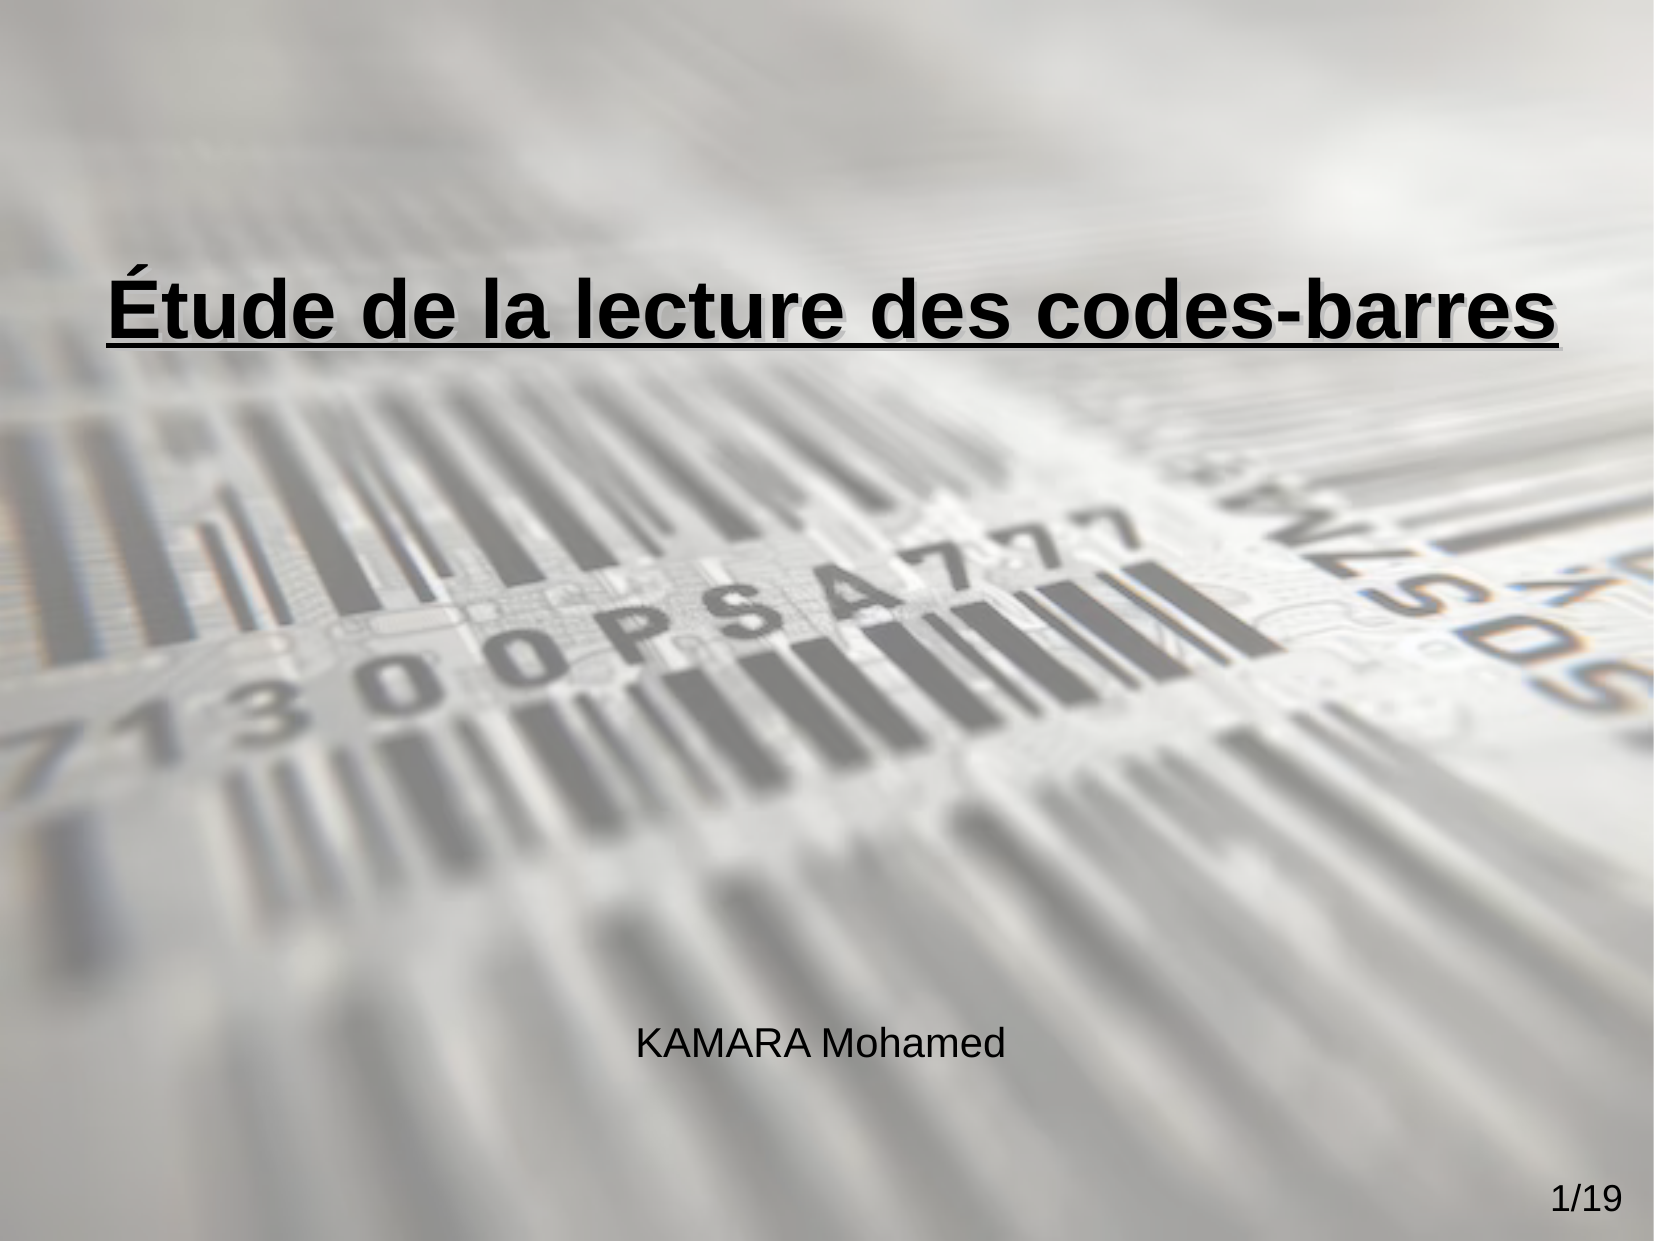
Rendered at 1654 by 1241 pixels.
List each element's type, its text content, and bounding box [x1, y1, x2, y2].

subtitle KAMARA Mohamed [76, 993, 1565, 1093]
title Étude de la lecture des codes-barres [88, 206, 1577, 414]
